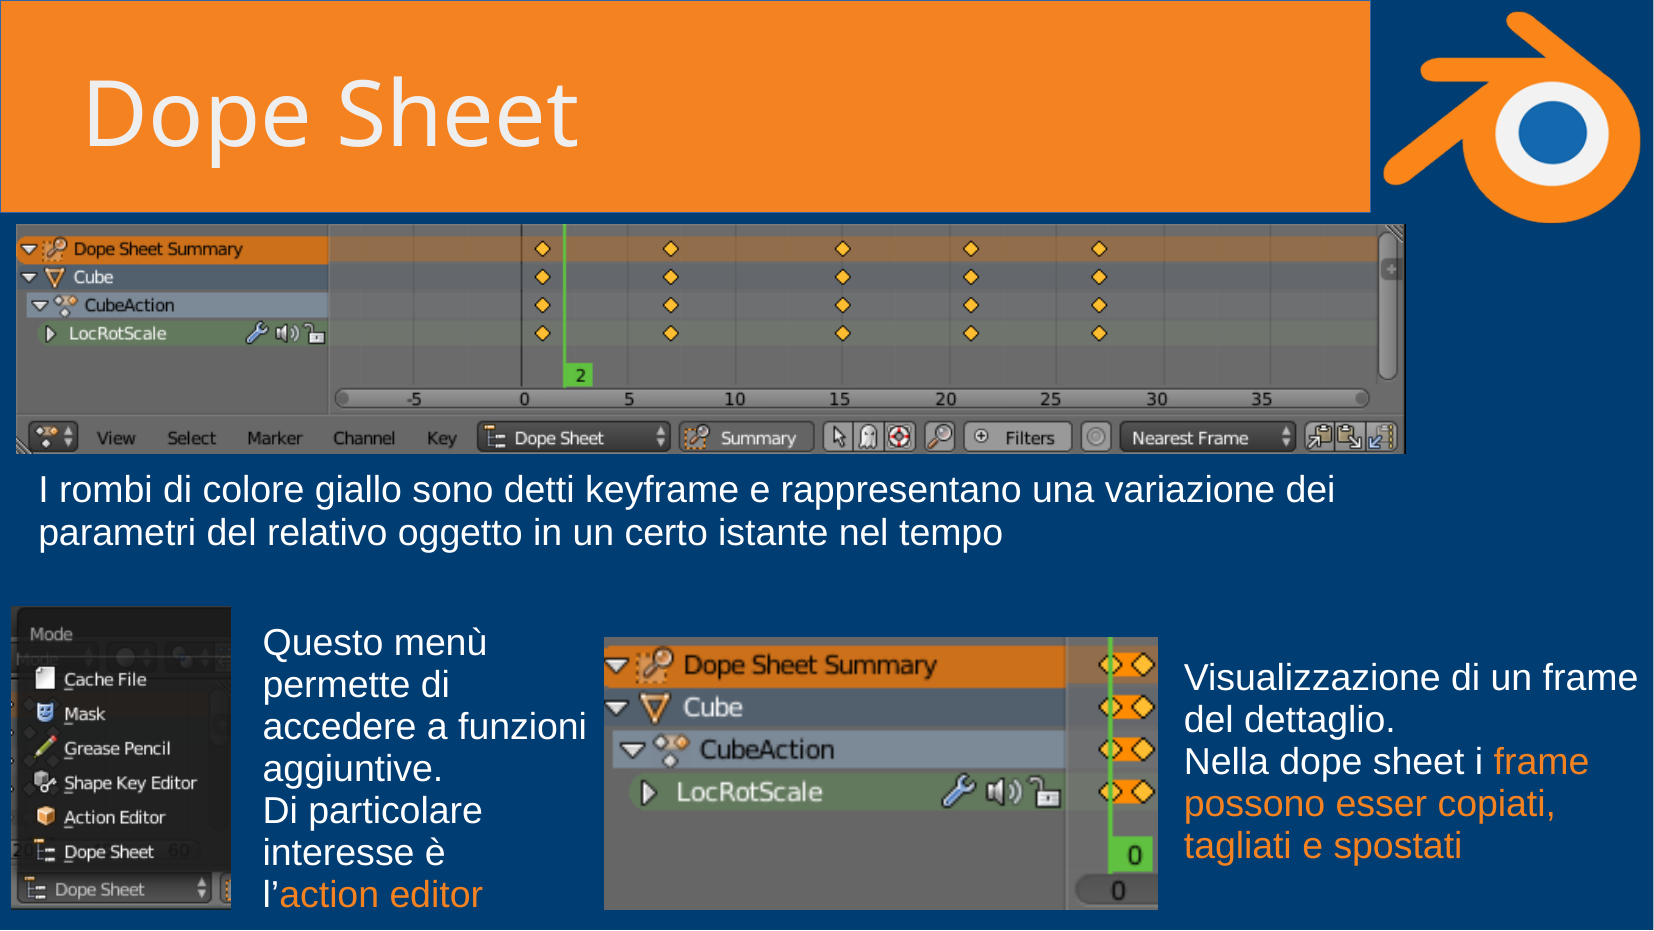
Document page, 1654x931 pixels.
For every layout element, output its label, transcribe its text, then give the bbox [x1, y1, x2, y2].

text_box [0, 0, 1370, 213]
picture [16, 0, 1654, 454]
text_box Questo menù permette di accedere a funzioni aggiuntive. Di particolare interesse è l’action editor [248, 614, 603, 923]
text_box I rombi di colore giallo sono detti keyframe e rappresentano una variazione dei parametri del relativo oggetto in un certo istante nel tempo [23, 461, 1394, 561]
picture [11, 606, 231, 910]
text_box Visualizzazione di un frame del dettaglio. Nella dope sheet i frame possono esser copiati, tagliati e spostati [1169, 649, 1654, 875]
title Dope Sheet [0, 33, 1075, 189]
picture [604, 637, 1158, 910]
